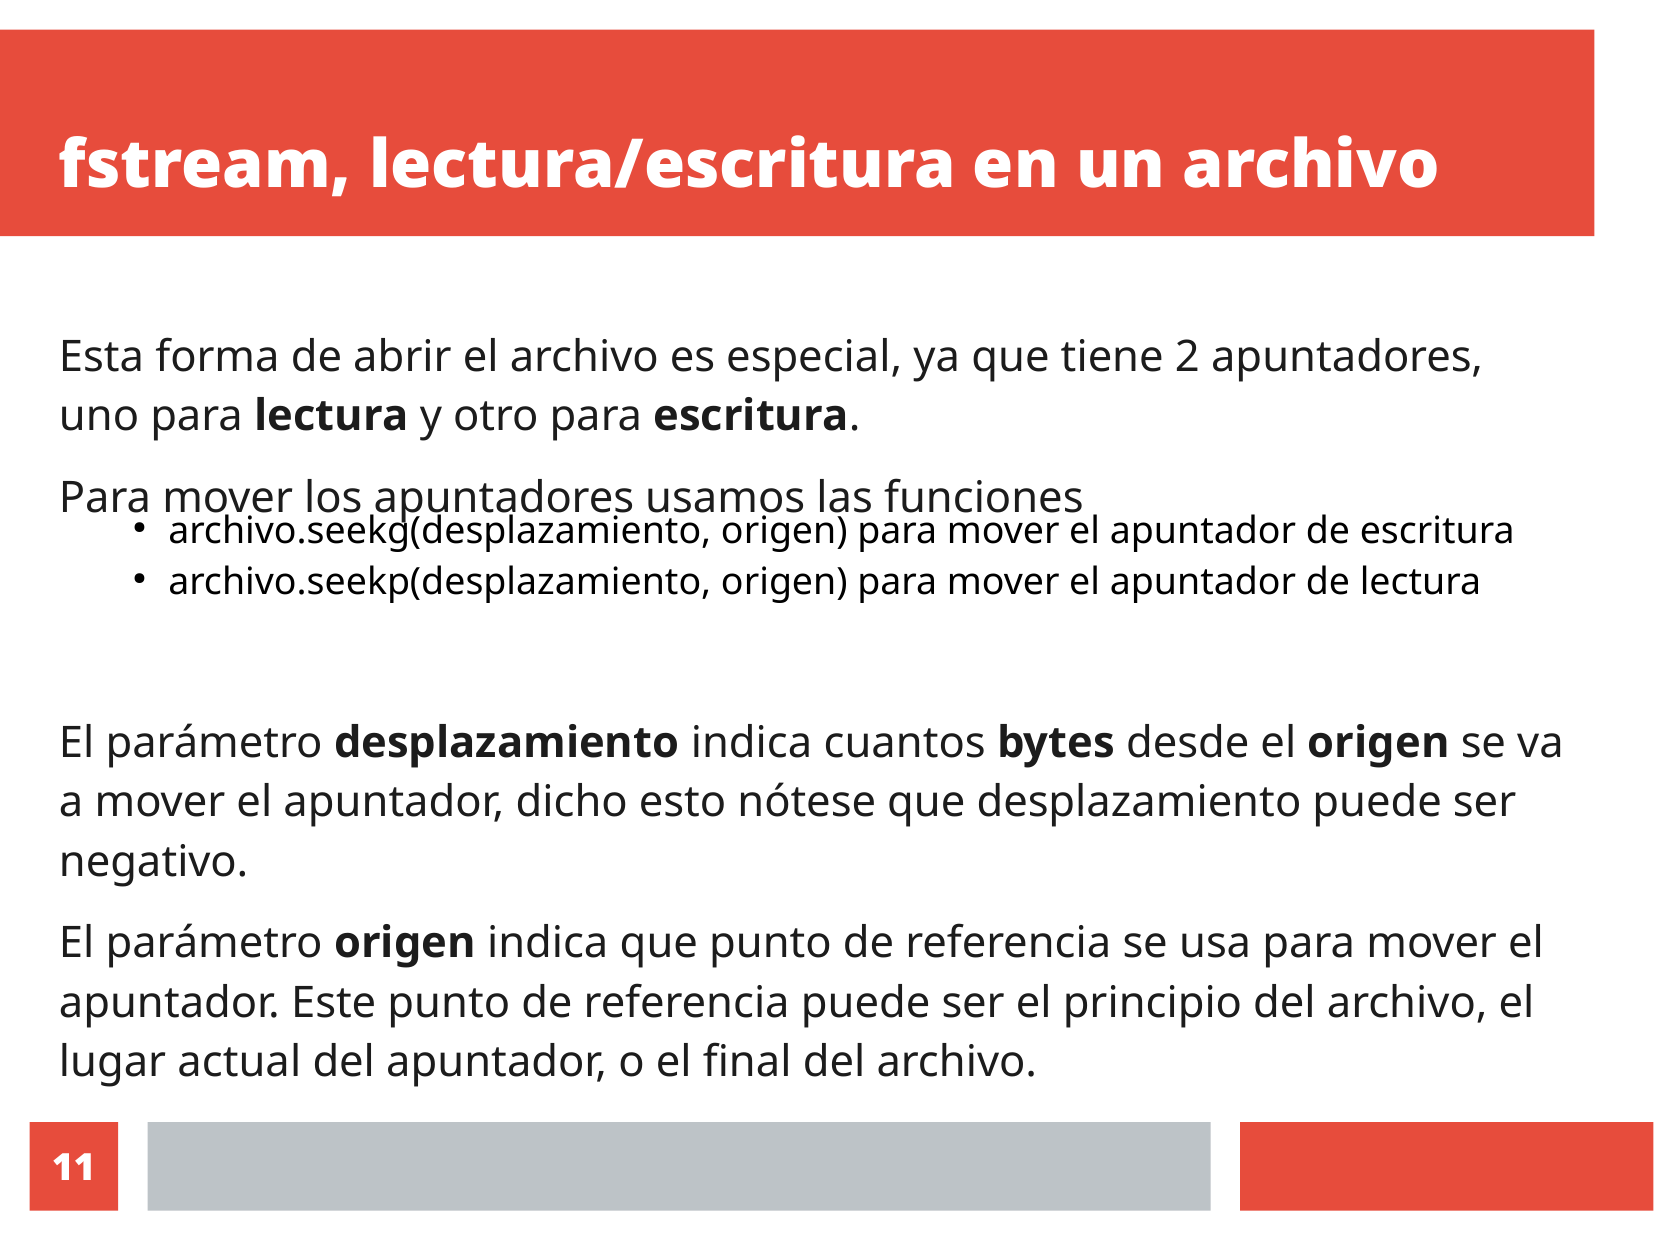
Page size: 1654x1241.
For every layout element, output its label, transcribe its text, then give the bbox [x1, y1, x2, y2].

text_box archivo.seekg(desplazamiento, origen) para mover el apuntador de escritura archivo.seekp(desplazamiento, origen) para mover el apuntador de lectura [118, 496, 1595, 686]
title fstream, lectura/escritura en un archivo [59, 59, 1595, 207]
list Esta forma de abrir el archivo es especial, ya que tiene 2 apuntadores, uno para lectura y otro para escritura. Para mover los apuntadores usamos las funciones El parámetro desplazamiento indica cuantos bytes desde el origen se va a mover el apuntador, dicho esto nótese que desplazamiento puede ser negativo. El parámetro origen indica que punto de referencia se usa para mover el apuntador. Este punto de referencia puede ser el principio del archivo, el lugar actual del apuntador, o el final del archivo. [59, 324, 1565, 1093]
